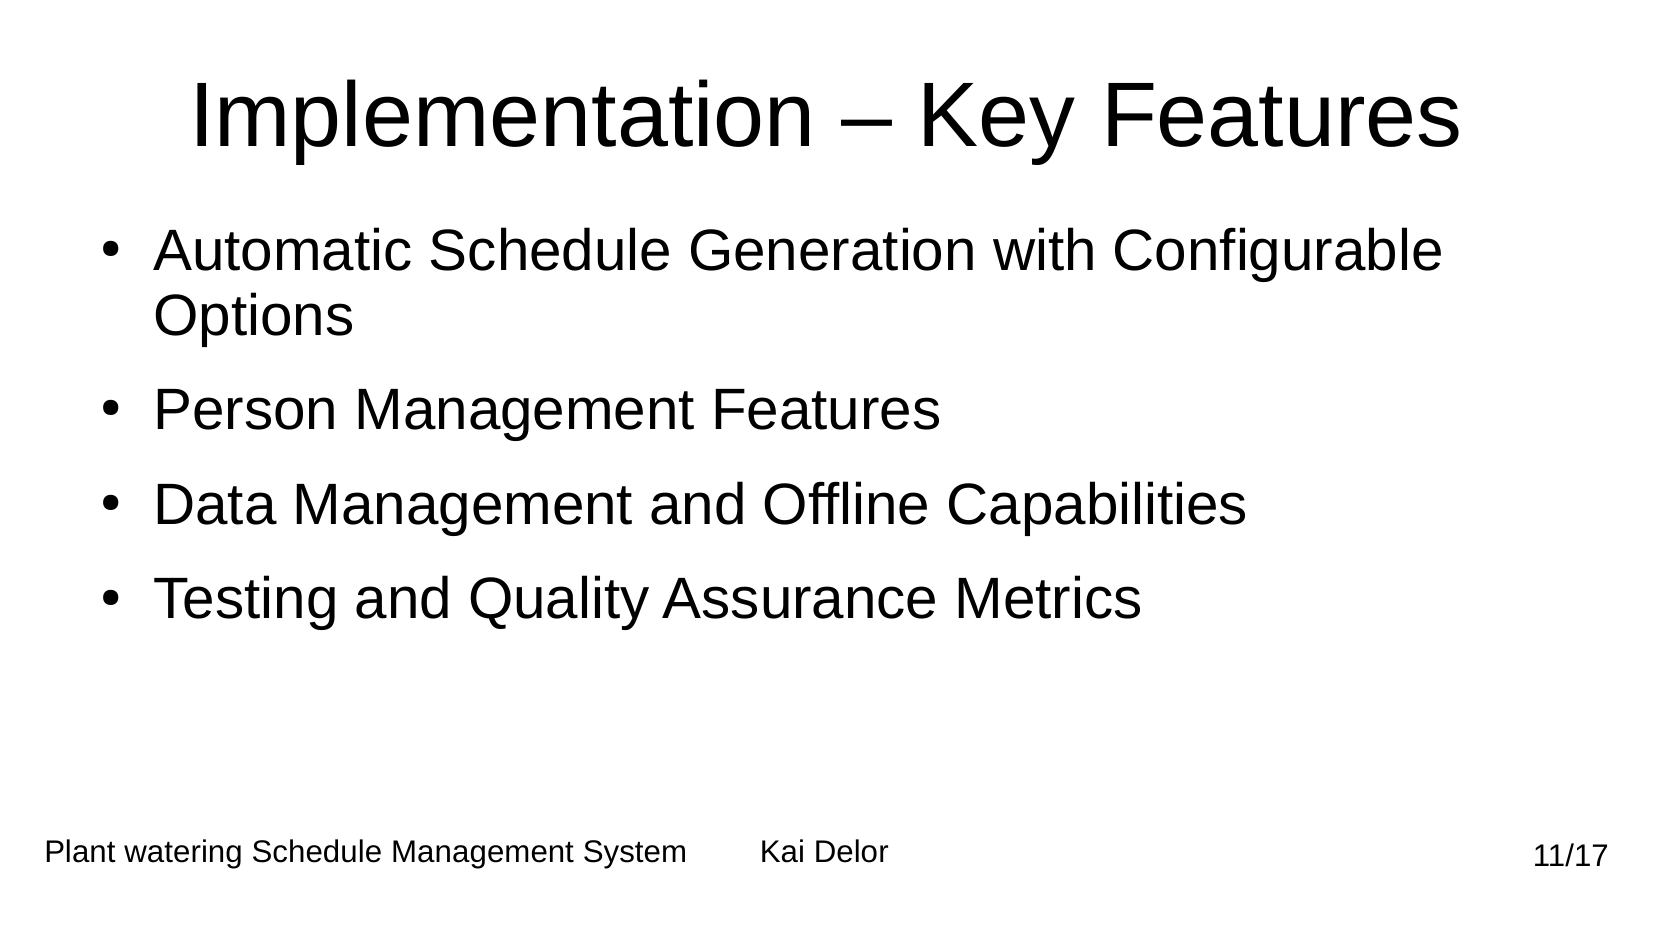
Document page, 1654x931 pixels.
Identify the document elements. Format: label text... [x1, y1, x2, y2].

title Implementation – Key Features [82, 37, 1571, 193]
text_box Kai Delor [745, 826, 904, 877]
text_box <Foliennummer>/17 [1358, 830, 1625, 886]
text_box Plant watering Schedule Management System [29, 826, 701, 877]
list Automatic Schedule Generation with Configurable Options Person Management Features Data Management and Offline Capabilities Testing and Quality Assurance Metrics [82, 217, 1571, 758]
